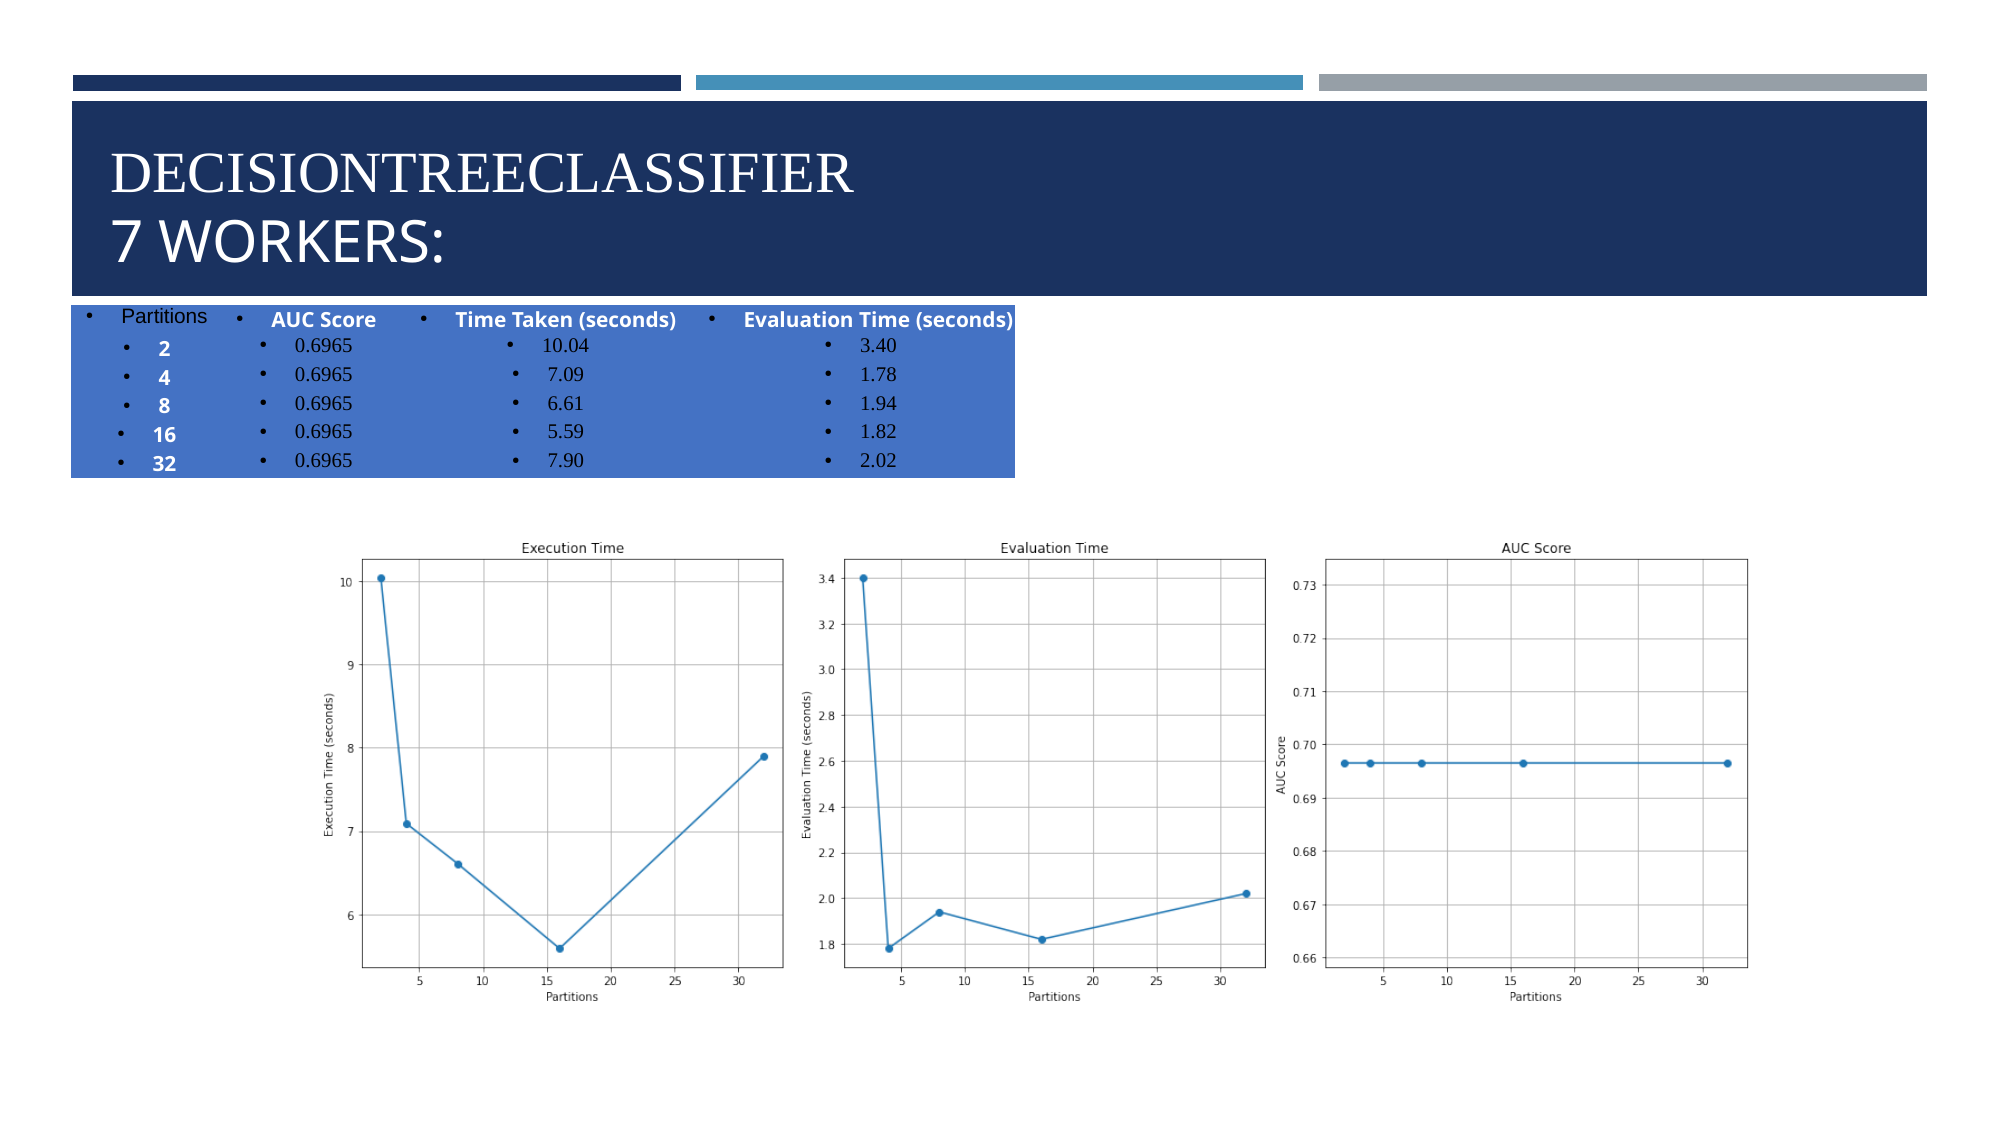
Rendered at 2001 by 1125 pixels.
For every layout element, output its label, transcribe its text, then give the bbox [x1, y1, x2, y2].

table_cell 0.6965 [222, 362, 390, 391]
table_cell 5.59 [390, 420, 706, 449]
table_header Partitions [71, 305, 222, 333]
table_cell 2.02 [706, 449, 1015, 478]
table_cell 3.40 [706, 333, 1015, 362]
picture [316, 534, 1754, 1010]
table_cell 6.61 [390, 391, 706, 420]
table_cell 4 [71, 362, 222, 391]
table_cell 1.94 [706, 391, 1015, 420]
table_header Evaluation Time (seconds) [706, 305, 1015, 333]
table_cell 16 [71, 420, 222, 449]
table_cell 10.04 [390, 333, 706, 362]
table_cell 7.09 [390, 362, 706, 391]
table_cell 0.6965 [222, 449, 390, 478]
table_cell 1.82 [706, 420, 1015, 449]
table_cell 8 [71, 391, 222, 420]
table_header AUC Score [222, 305, 390, 333]
table_cell 2 [71, 333, 222, 362]
table_cell 1.78 [706, 362, 1015, 391]
table_cell 7.90 [390, 449, 706, 478]
table_cell 0.6965 [222, 333, 390, 362]
table_cell 0.6965 [222, 391, 390, 420]
table_cell 32 [71, 449, 222, 478]
table_header Time Taken (seconds) [390, 305, 706, 333]
title DecisionTreeClassifier 7 workers: [95, 115, 1905, 282]
table_cell 0.6965 [222, 420, 390, 449]
